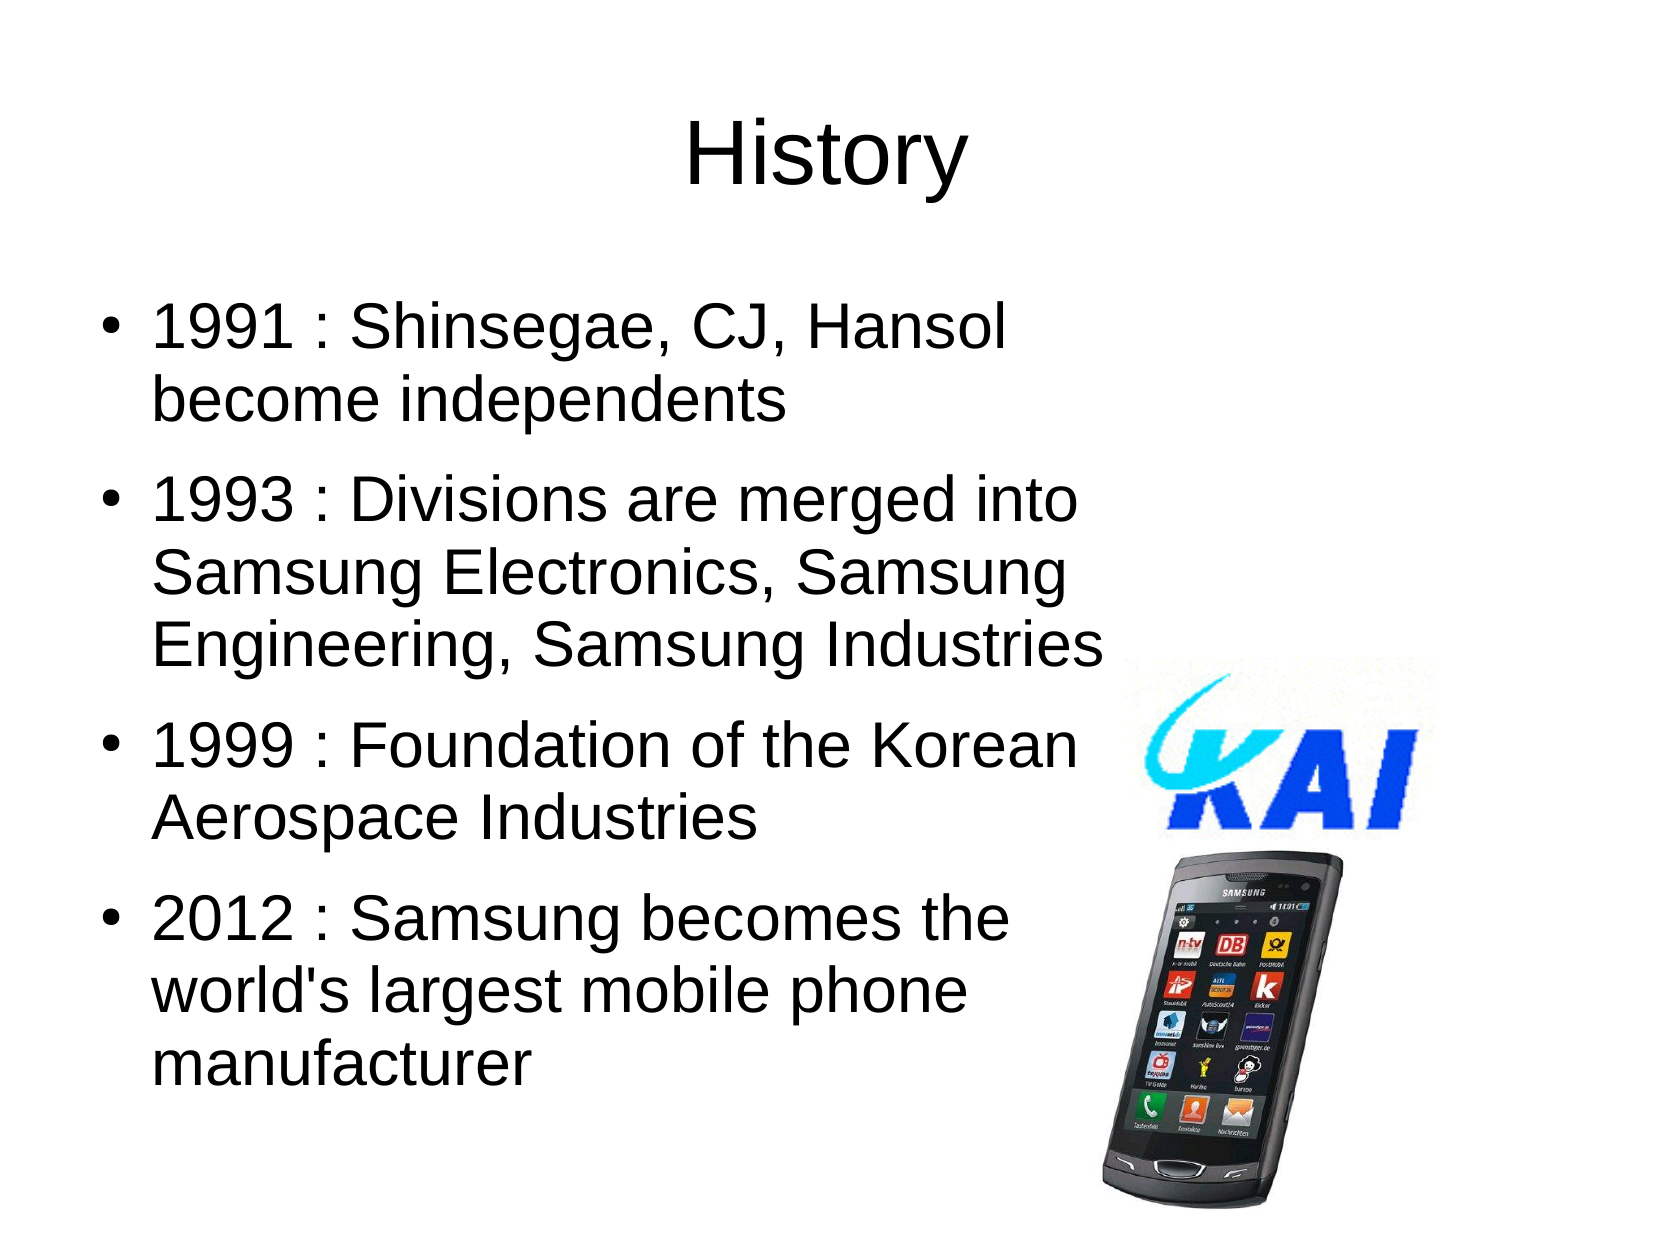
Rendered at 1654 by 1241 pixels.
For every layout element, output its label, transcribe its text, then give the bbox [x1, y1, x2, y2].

title History [82, 56, 1571, 250]
picture [1092, 620, 1447, 1211]
list 1991 : Shinsegae, CJ, Hansol become independents 1993 : Divisions are merged into Samsung Electronics, Samsung Engineering, Samsung Industries 1999 : Foundation of the Korean Aerospace Industries 2012 : Samsung becomes the world's largest mobile phone manufacturer [82, 290, 1123, 1109]
